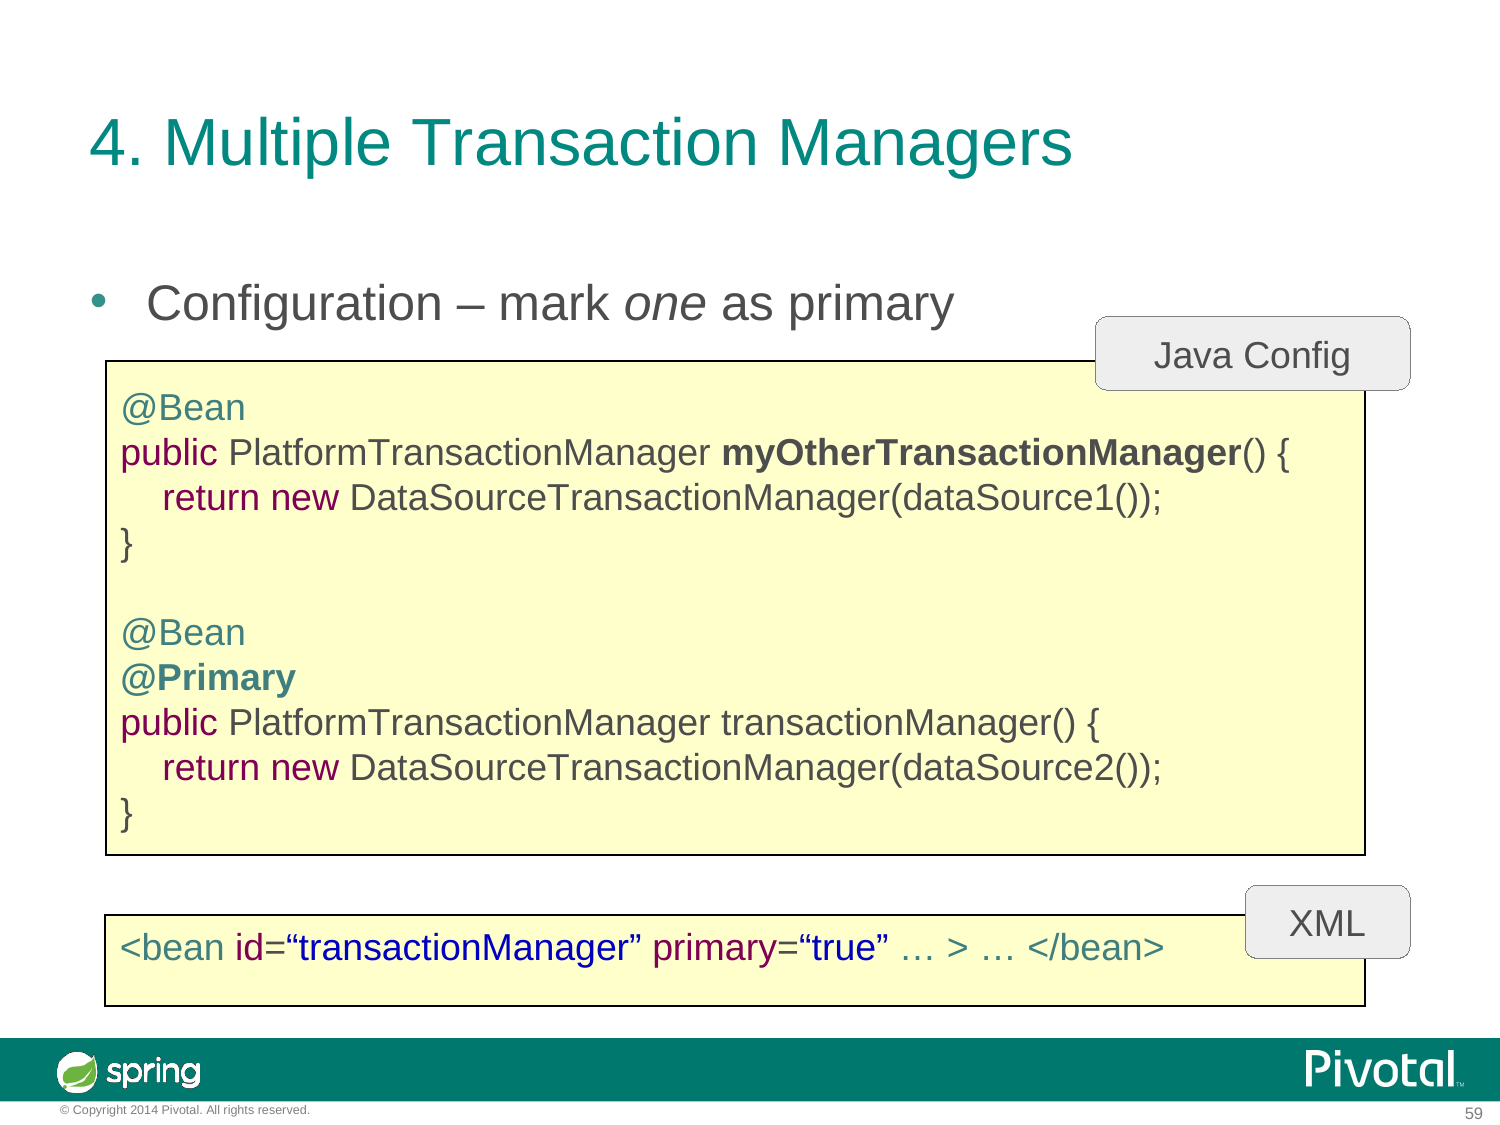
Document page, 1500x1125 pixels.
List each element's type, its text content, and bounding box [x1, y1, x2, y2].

picture [1306, 1050, 1464, 1087]
list Configuration – mark one as primary [75, 262, 1426, 1005]
text_box XML [1245, 885, 1411, 959]
text_box @Bean public PlatformTransactionManager myOtherTransactionManager() { return new DataSourceTransactionManager(dataSource1()); } @Bean @Primary public PlatformTransactionManager transactionManager() { return new DataSourceTransactionManager(dataSource2()); } [105, 360, 1365, 856]
picture [32, 1041, 210, 1103]
text_box Java Config [1095, 316, 1411, 391]
title 4. Multiple Transaction Managers [75, 45, 1426, 233]
text_box <bean id=“transactionManager” primary=“true” … > … </bean> [105, 915, 1366, 1006]
